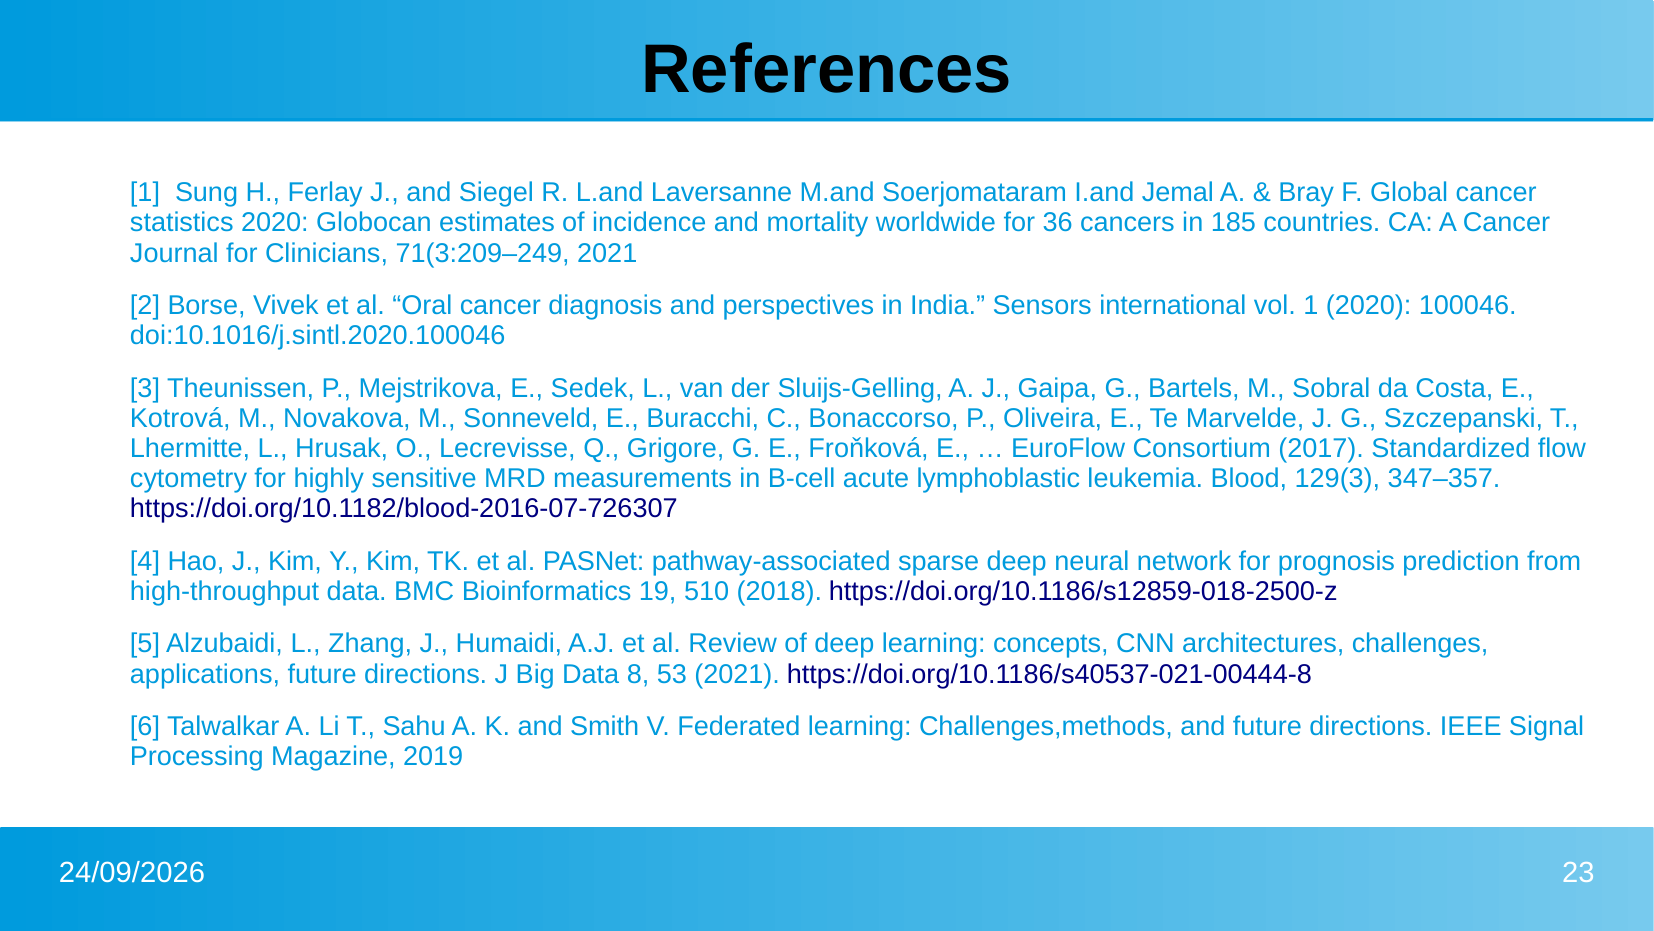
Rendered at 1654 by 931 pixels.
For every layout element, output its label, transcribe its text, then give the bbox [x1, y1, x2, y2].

title References [59, 29, 1595, 108]
list [1] Sung H., Ferlay J., and Siegel R. L.and Laversanne M.and Soerjomataram I.and Jemal A. & Bray F. Global cancer statistics 2020: Globocan estimates of incidence and mortality worldwide for 36 cancers in 185 countries. CA: A Cancer Journal for Clinicians, 71(3:209–249, 2021 [2] Borse, Vivek et al. “Oral cancer diagnosis and perspectives in India.” Sensors international vol. 1 (2020): 100046. doi:10.1016/j.sintl.2020.100046 [3] Theunissen, P., Mejstrikova, E., Sedek, L., van der Sluijs-Gelling, A. J., Gaipa, G., Bartels, M., Sobral da Costa, E., Kotrová, M., Novakova, M., Sonneveld, E., Buracchi, C., Bonaccorso, P., Oliveira, E., Te Marvelde, J. G., Szczepanski, T., Lhermitte, L., Hrusak, O., Lecrevisse, Q., Grigore, G. E., Froňková, E., … EuroFlow Consortium (2017). Standardized flow cytometry for highly sensitive MRD measurements in B-cell acute lymphoblastic leukemia. Blood, 129(3), 347–357. https://doi.org/10.1182/blood-2016-07-726307 [4] Hao, J., Kim, Y., Kim, TK. et al. PASNet: pathway-associated sparse deep neural network for prognosis prediction from high-throughput data. BMC Bioinformatics 19, 510 (2018). https://doi.org/10.1186/s12859-018-2500-z [5] Alzubaidi, L., Zhang, J., Humaidi, A.J. et al. Review of deep learning: concepts, CNN architectures, challenges, applications, future directions. J Big Data 8, 53 (2021). https://doi.org/10.1186/s40537-021-00444-8 [6] Talwalkar A. Li T., Sahu A. K. and Smith V. Federated learning: Challenges,methods, and future directions. IEEE Signal Processing Magazine, 2019 [59, 177, 1595, 768]
